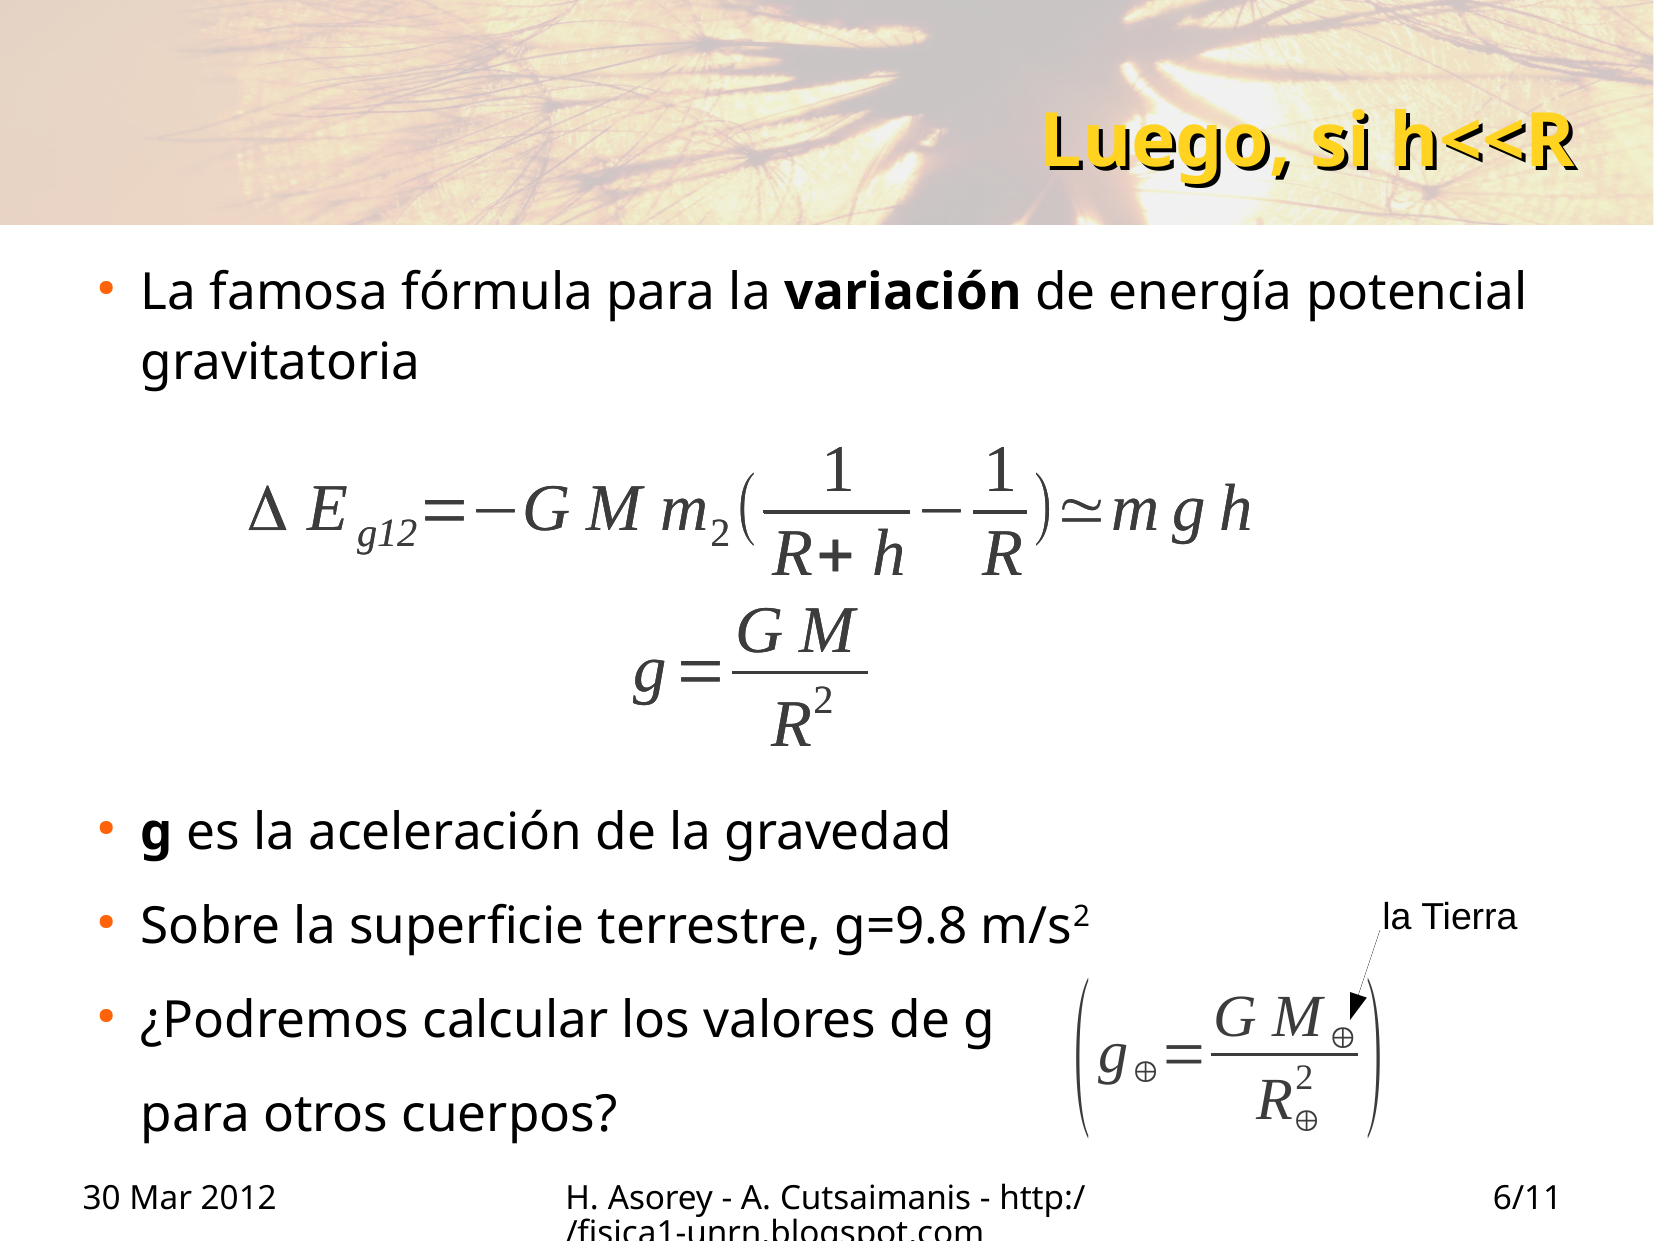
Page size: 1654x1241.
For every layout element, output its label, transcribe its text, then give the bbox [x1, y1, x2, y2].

title Luego, si h<<R [86, 49, 1576, 226]
chart [1065, 975, 1391, 1143]
list La famosa fórmula para la variación de energía potencial gravitatoria g es la aceleración de la gravedad Sobre la superficie terrestre, g=9.8 m/s2 ¿Podremos calcular los valores de g para otros cuerpos? [82, 255, 1571, 1156]
text_box la Tierra [1367, 888, 1533, 946]
chart [240, 432, 1260, 761]
picture [0, 0, 1654, 225]
